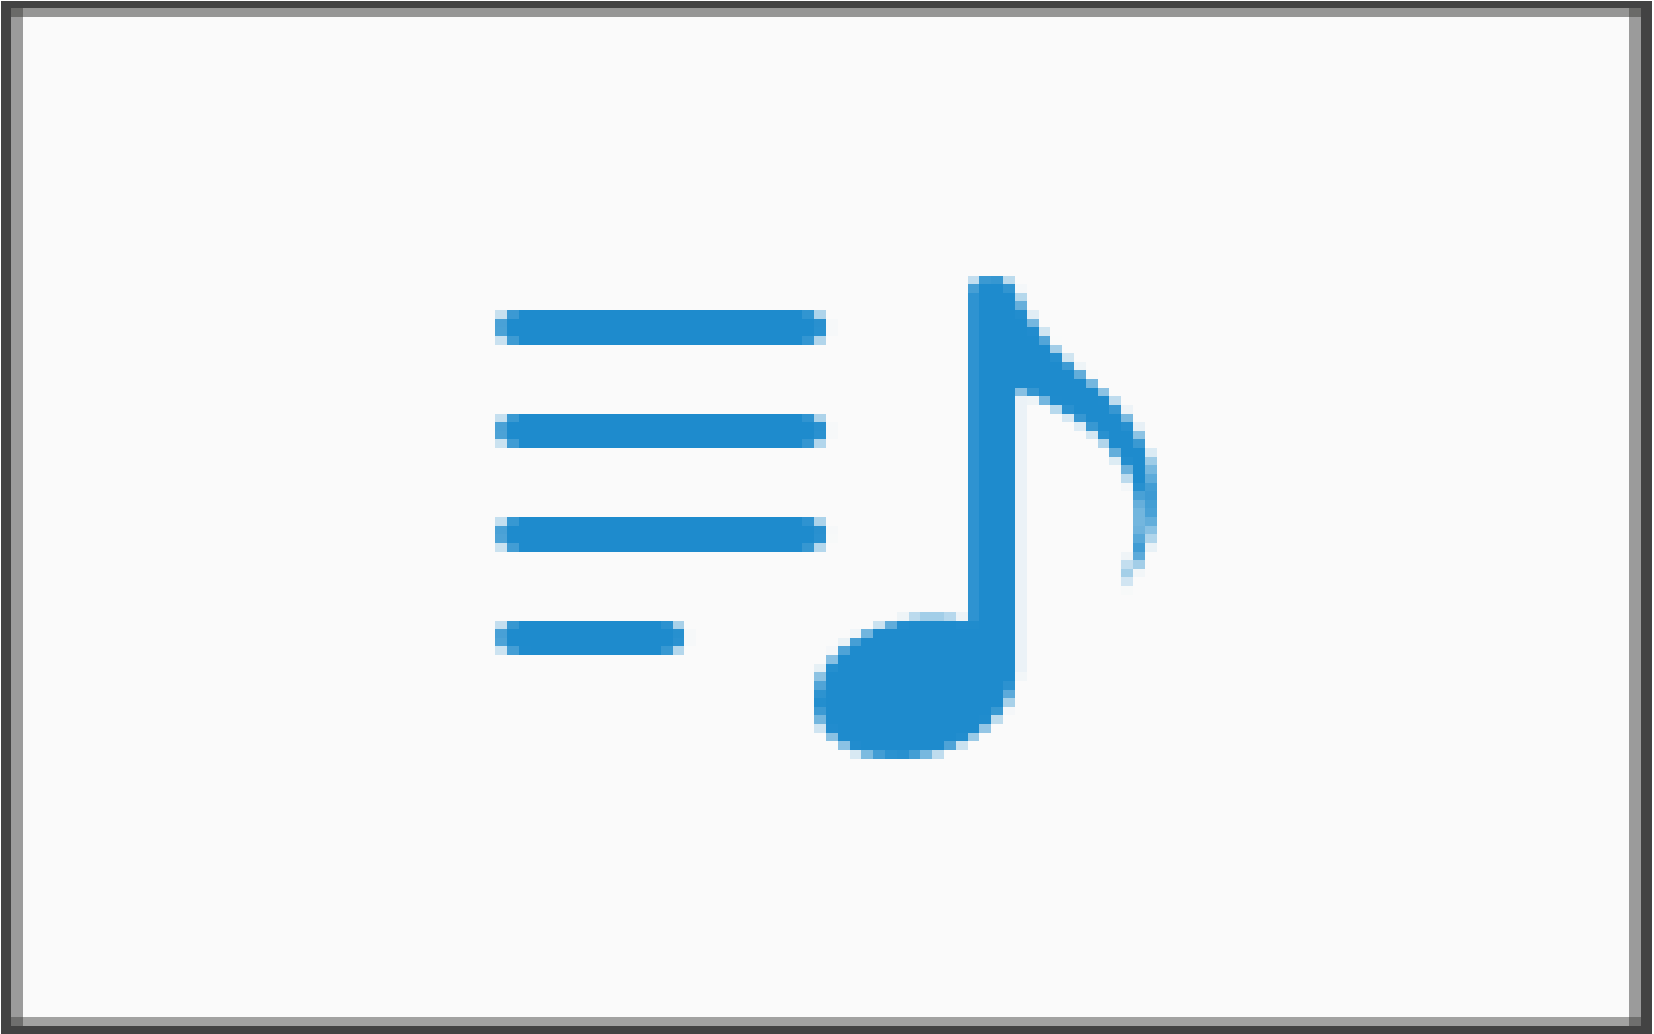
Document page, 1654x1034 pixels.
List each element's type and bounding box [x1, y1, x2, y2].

text_box [0, 0, 1654, 1034]
